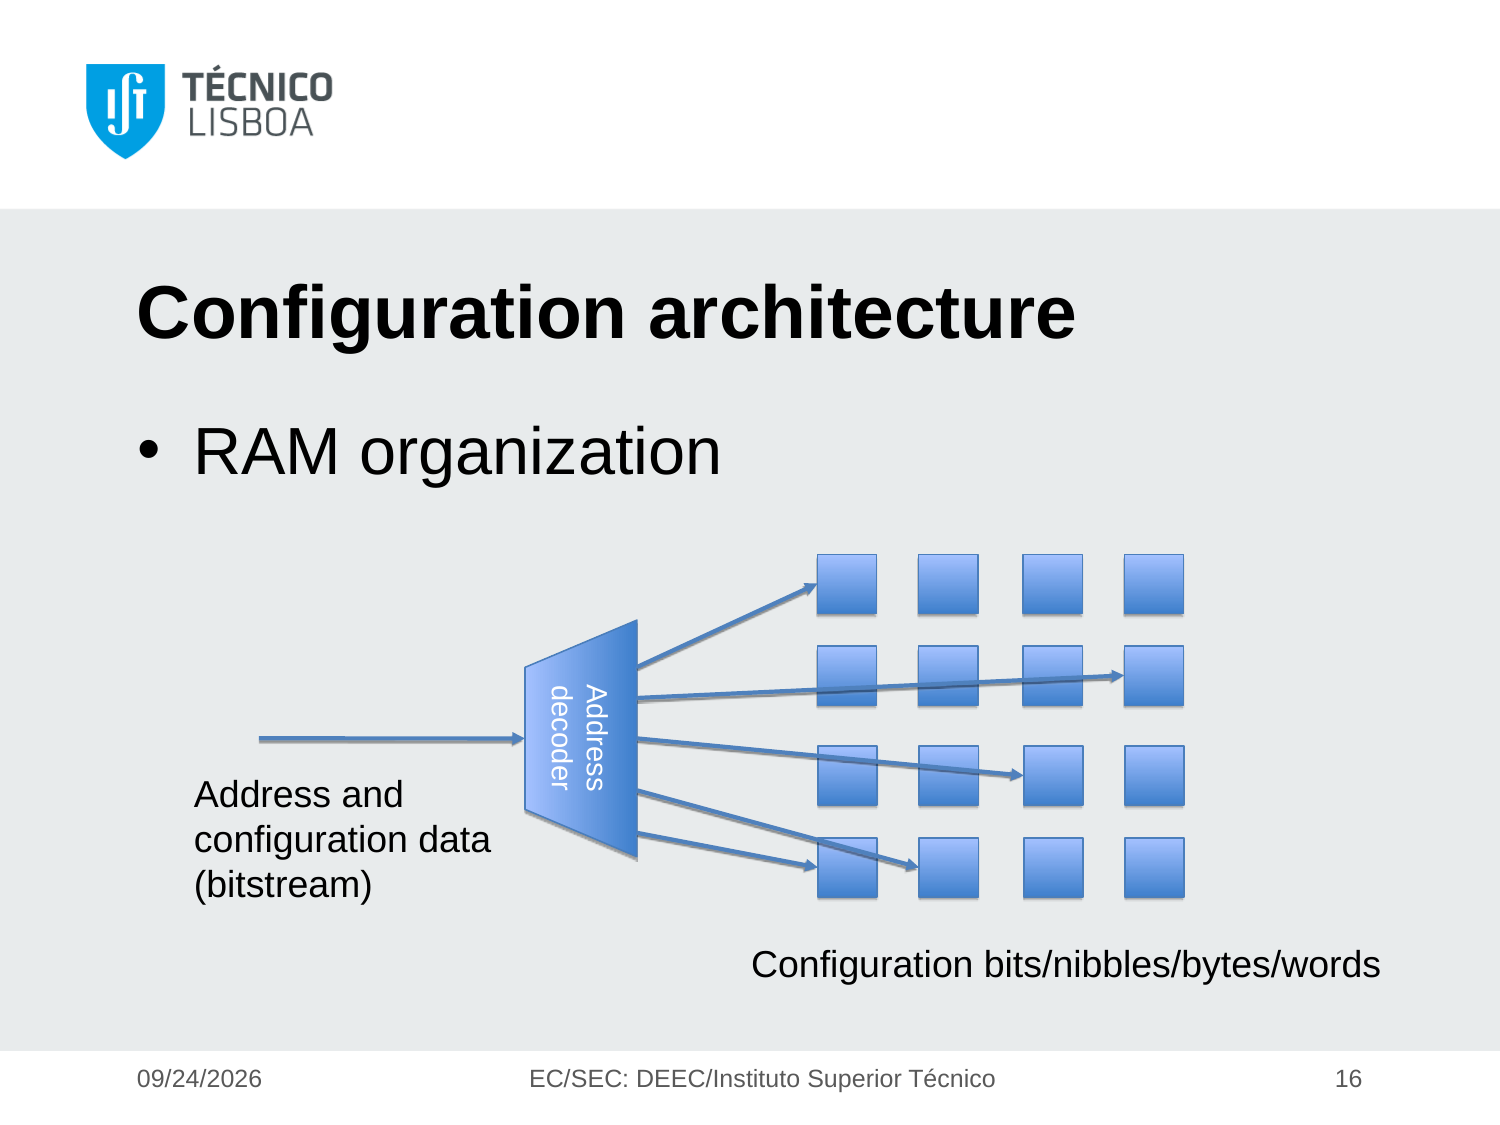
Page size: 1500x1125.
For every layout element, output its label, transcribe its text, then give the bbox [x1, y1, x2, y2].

footer EC/SEC: DEEC/Instituto Superior Técnico [512, 1052, 1021, 1103]
text_box [919, 554, 978, 614]
text_box [1024, 838, 1083, 897]
text_box [919, 838, 978, 897]
text_box [1124, 554, 1184, 614]
text_box [919, 746, 978, 769]
text_box [818, 690, 877, 705]
text_box [818, 746, 877, 759]
text_box [1125, 838, 1184, 897]
text_box [1023, 646, 1082, 677]
slide_number <number> [1077, 1052, 1378, 1103]
text_box [1023, 680, 1082, 705]
text_box Configuration bits/nibbles/bytes/words [736, 932, 1397, 993]
title Configuration architecture [121, 237, 1378, 381]
text_box [919, 646, 978, 682]
text_box [823, 838, 877, 853]
text_box [1124, 646, 1184, 705]
text_box Address decoder [525, 620, 637, 857]
text_box [818, 554, 877, 614]
text_box [818, 759, 877, 805]
picture [0, 0, 1500, 1125]
text_box [1023, 554, 1082, 614]
text_box [1024, 746, 1083, 805]
slide_number 10/08/2018 [121, 1052, 425, 1103]
text_box [1125, 746, 1184, 805]
list RAM organization [121, 400, 1378, 529]
text_box [919, 768, 978, 805]
text_box [818, 843, 877, 897]
text_box Address and configuration data (bitstream) [179, 762, 525, 913]
text_box [818, 646, 877, 687]
text_box [919, 685, 978, 705]
